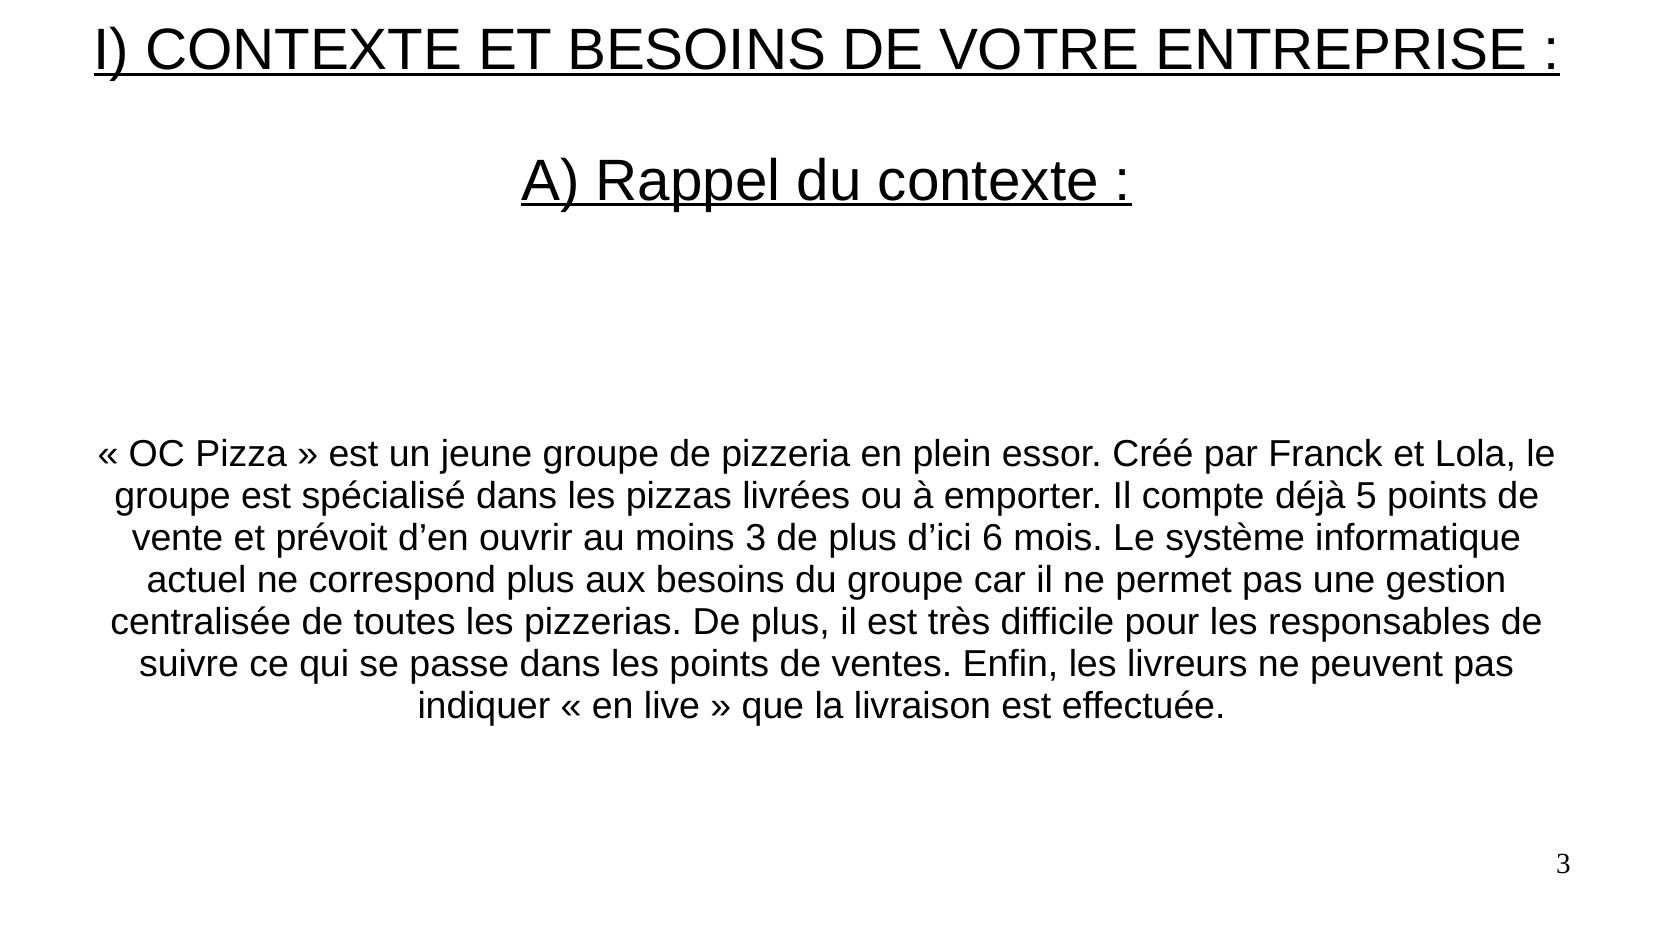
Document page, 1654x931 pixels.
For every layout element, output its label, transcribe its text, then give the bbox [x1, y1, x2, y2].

list « OC Pizza » est un jeune groupe de pizzeria en plein essor. Créé par Franck et Lola, le groupe est spécialisé dans les pizzas livrées ou à emporter. Il compte déjà 5 points de vente et prévoit d’en ouvrir au moins 3 de plus d’ici 6 mois. Le système informatique actuel ne correspond plus aux besoins du groupe car il ne permet pas une gestion centralisée de toutes les pizzerias. De plus, il est très difficile pour les responsables de suivre ce qui se passe dans les points de ventes. Enfin, les livreurs ne peuvent pas indiquer « en live » que la livraison est effectuée. [82, 217, 1571, 758]
title I) CONTEXTE ET BESOINS DE VOTRE ENTREPRISE : A) Rappel du contexte : [82, 17, 1571, 213]
